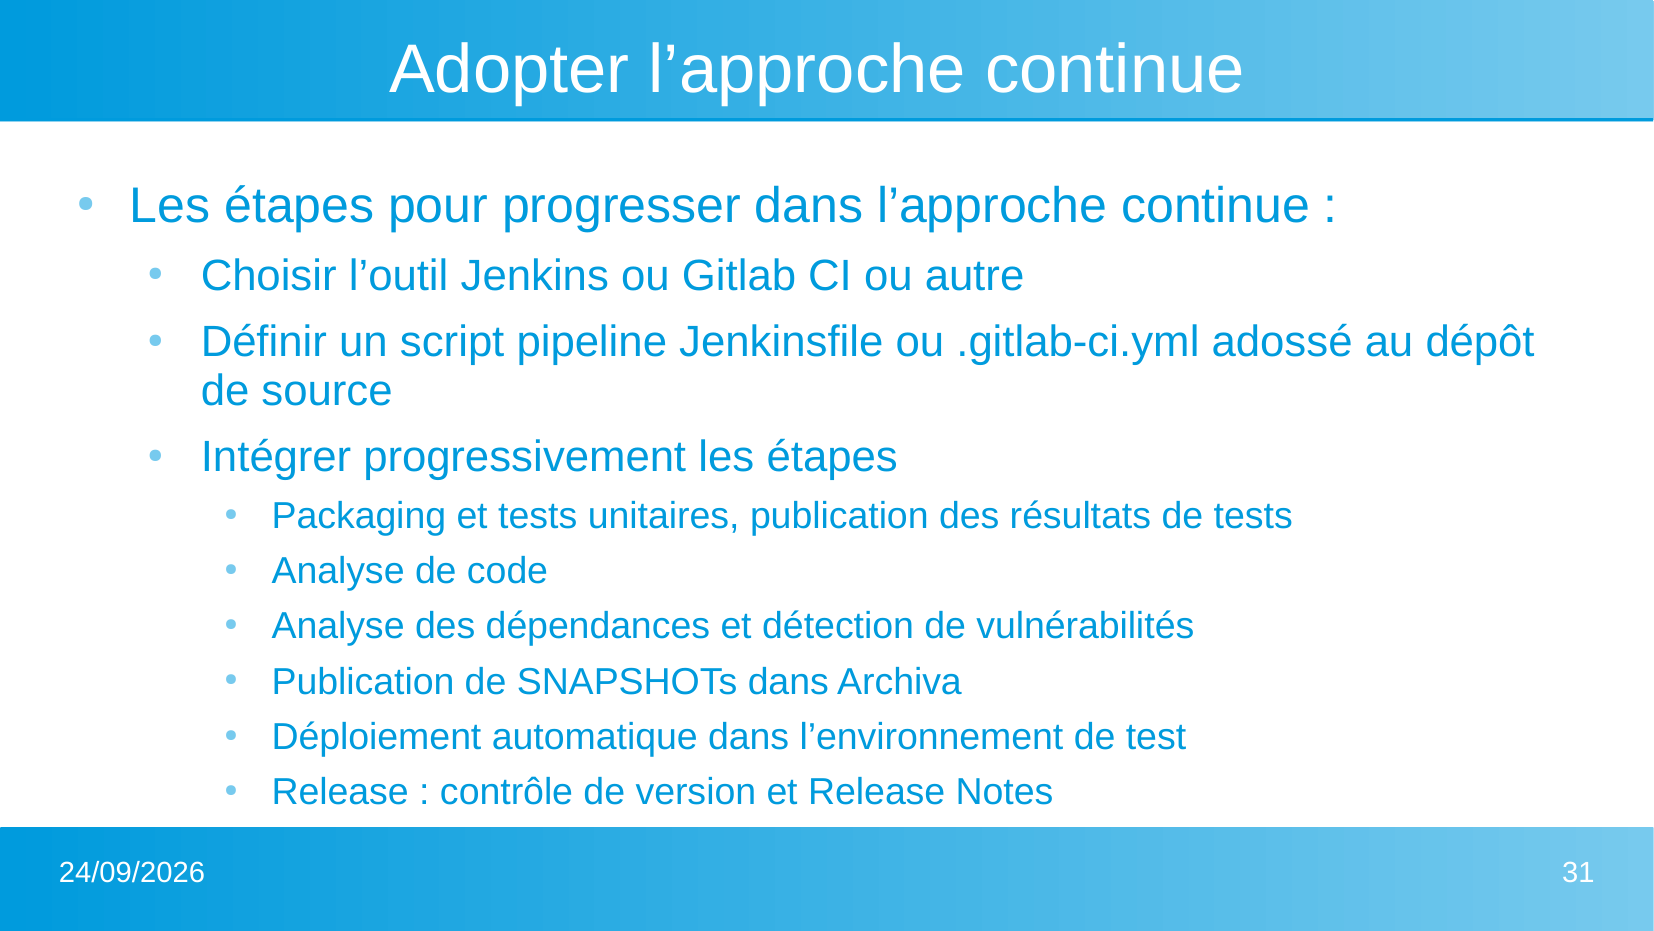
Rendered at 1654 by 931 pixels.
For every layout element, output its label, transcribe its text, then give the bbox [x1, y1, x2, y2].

list Les étapes pour progresser dans l’approche continue : Choisir l’outil Jenkins ou Gitlab CI ou autre Définir un script pipeline Jenkinsfile ou .gitlab-ci.yml adossé au dépôt de source Intégrer progressivement les étapes Packaging et tests unitaires, publication des résultats de tests Analyse de code Analyse des dépendances et détection de vulnérabilités Publication de SNAPSHOTs dans Archiva Déploiement automatique dans l’environnement de test Release : contrôle de version et Release Notes [59, 177, 1595, 768]
title Adopter l’approche continue [59, 29, 1595, 108]
